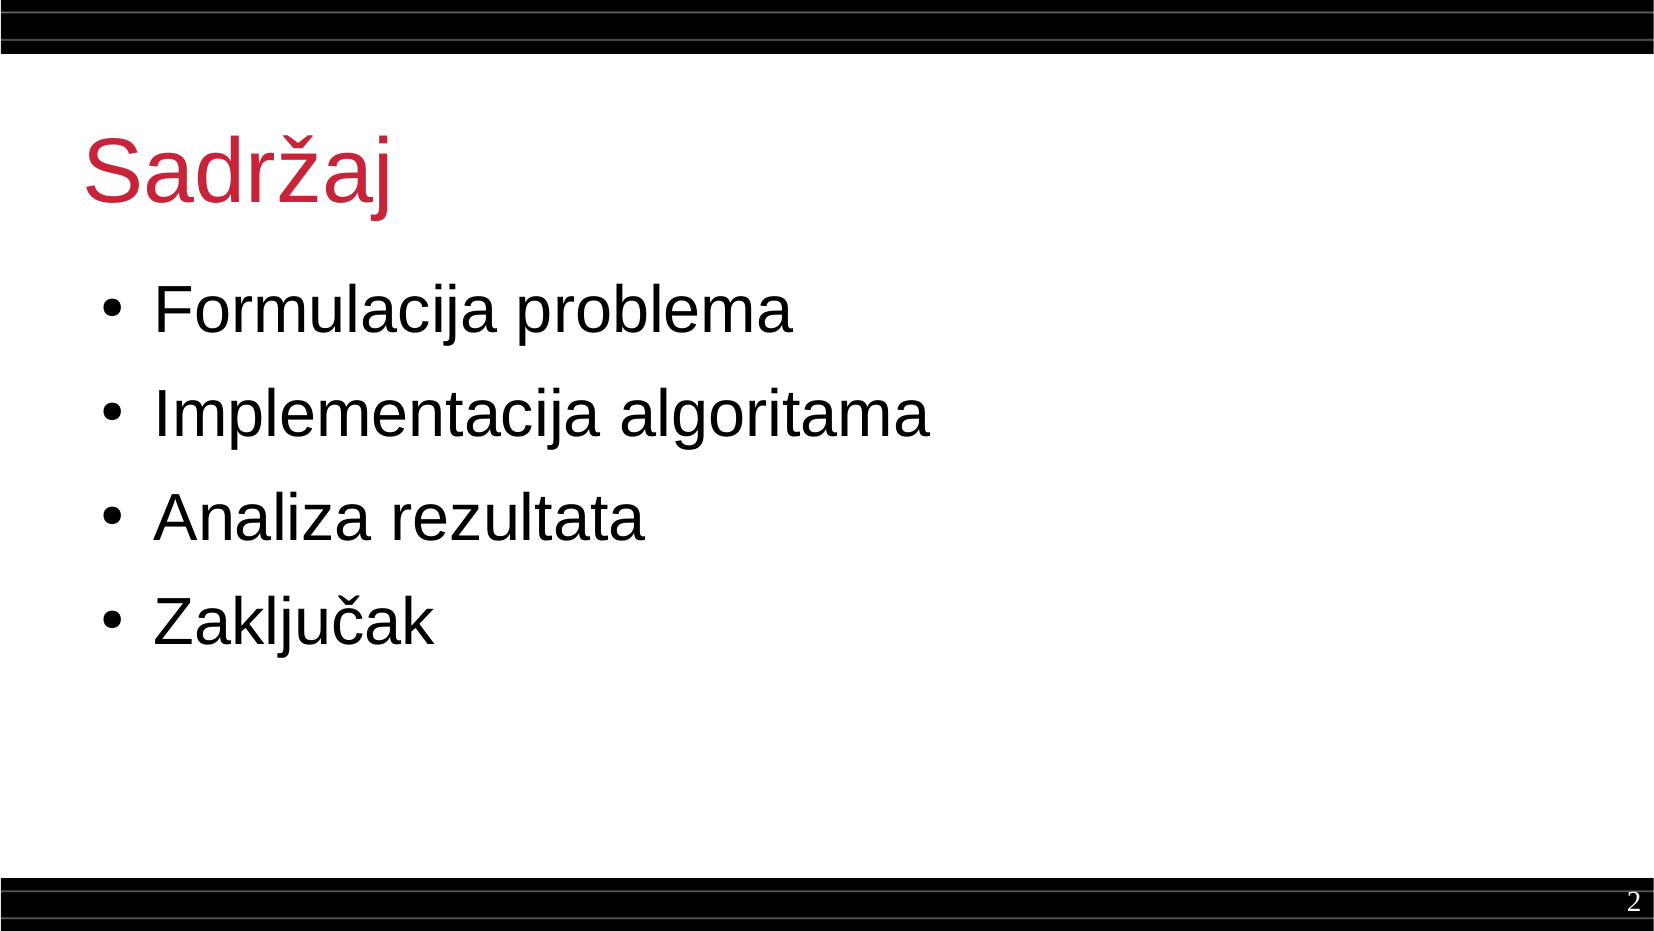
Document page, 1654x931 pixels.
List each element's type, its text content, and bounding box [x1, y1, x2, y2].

picture [0, 878, 1654, 931]
picture [0, 0, 1654, 54]
list Formulacija problema Implementacija algoritama Analiza rezultata Zaključak [82, 271, 1571, 851]
title Sadržaj [82, 92, 1571, 248]
